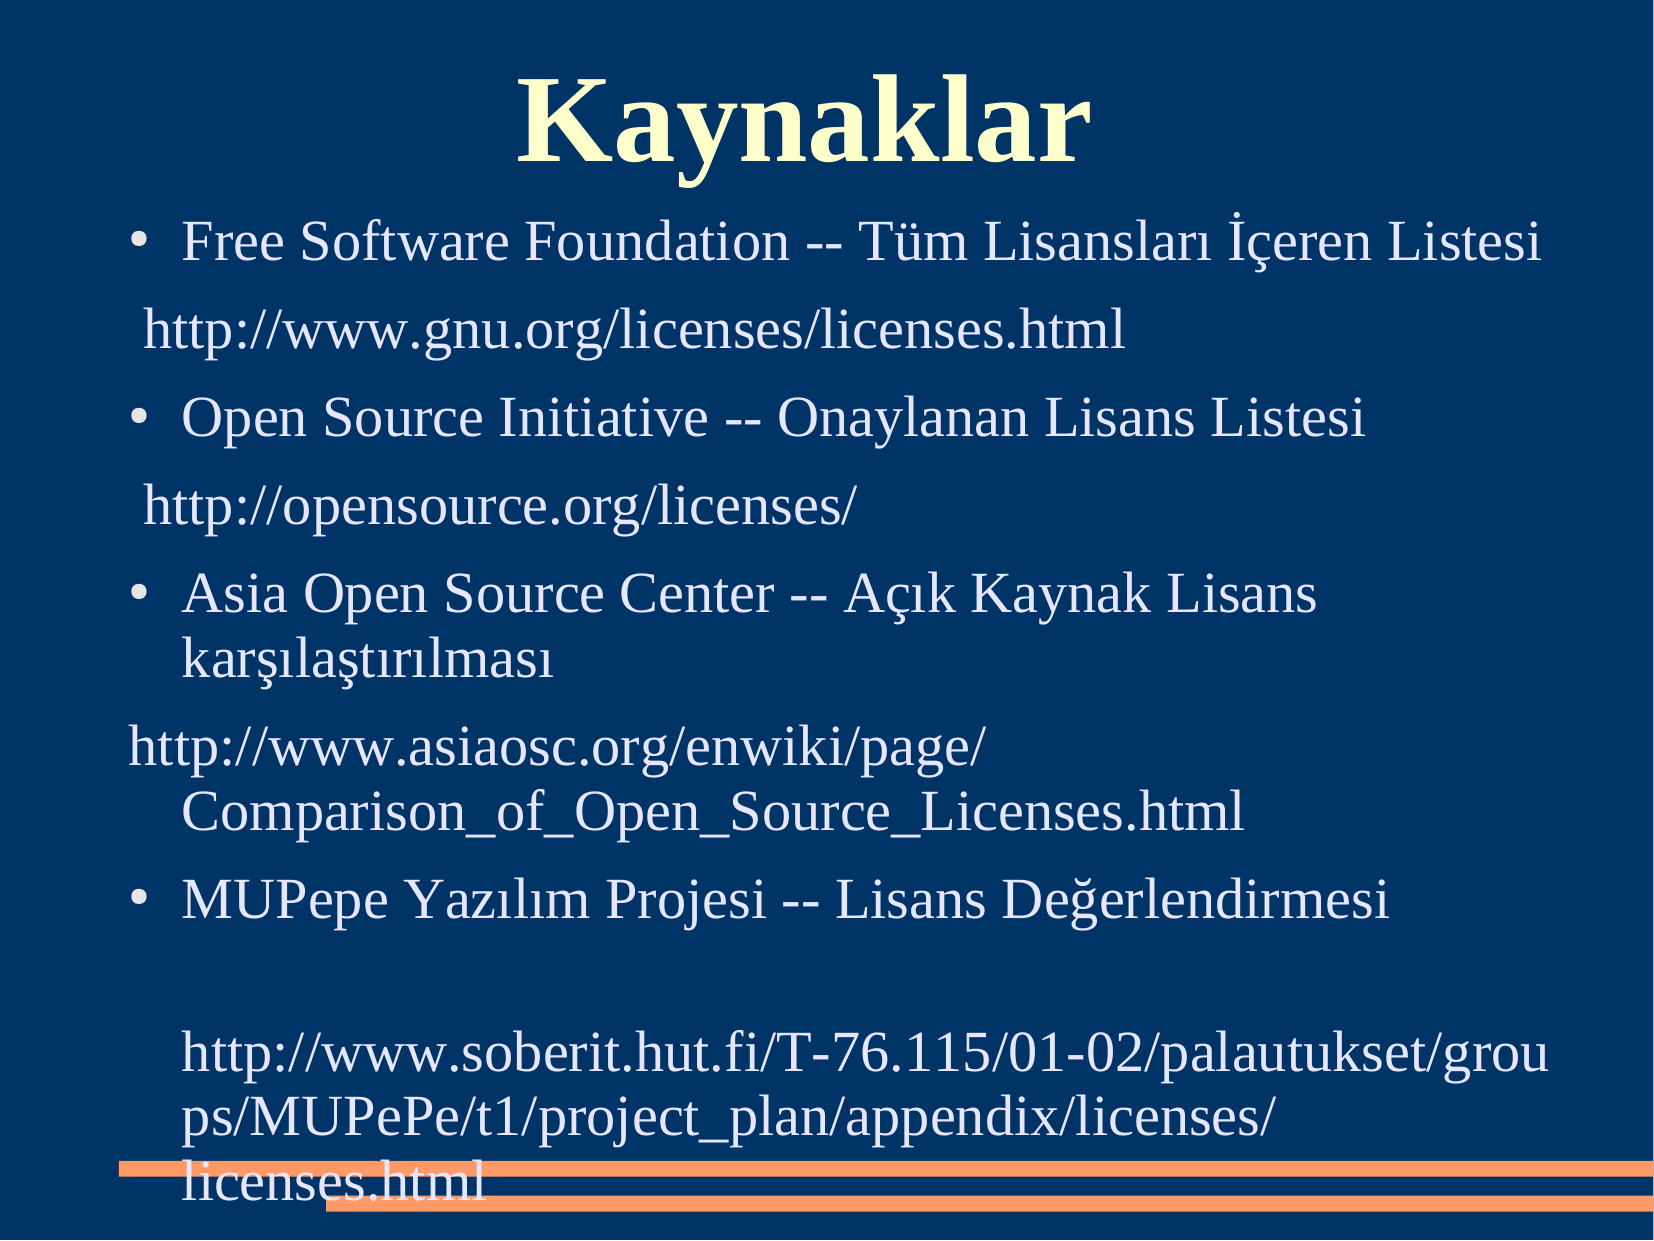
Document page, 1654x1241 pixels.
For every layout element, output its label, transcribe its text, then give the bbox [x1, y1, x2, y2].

title Kaynaklar [87, 40, 1522, 199]
list Free Software Foundation -- Tüm Lisansları İçeren Listesi http://www.gnu.org/licenses/licenses.html Open Source Initiative -- Onaylanan Lisans Listesi http://opensource.org/licenses/ Asia Open Source Center -- Açık Kaynak Lisans karşılaştırılması http://www.asiaosc.org/enwiki/page/Comparison_of_Open_Source_Licenses.html MUPepe Yazılım Projesi -- Lisans Değerlendirmesi http://www.soberit.hut.fi/T-76.115/01-02/palautukset/groups/MUPePe/t1/project_plan/appendix/licenses/licenses.html [111, 208, 1555, 1149]
